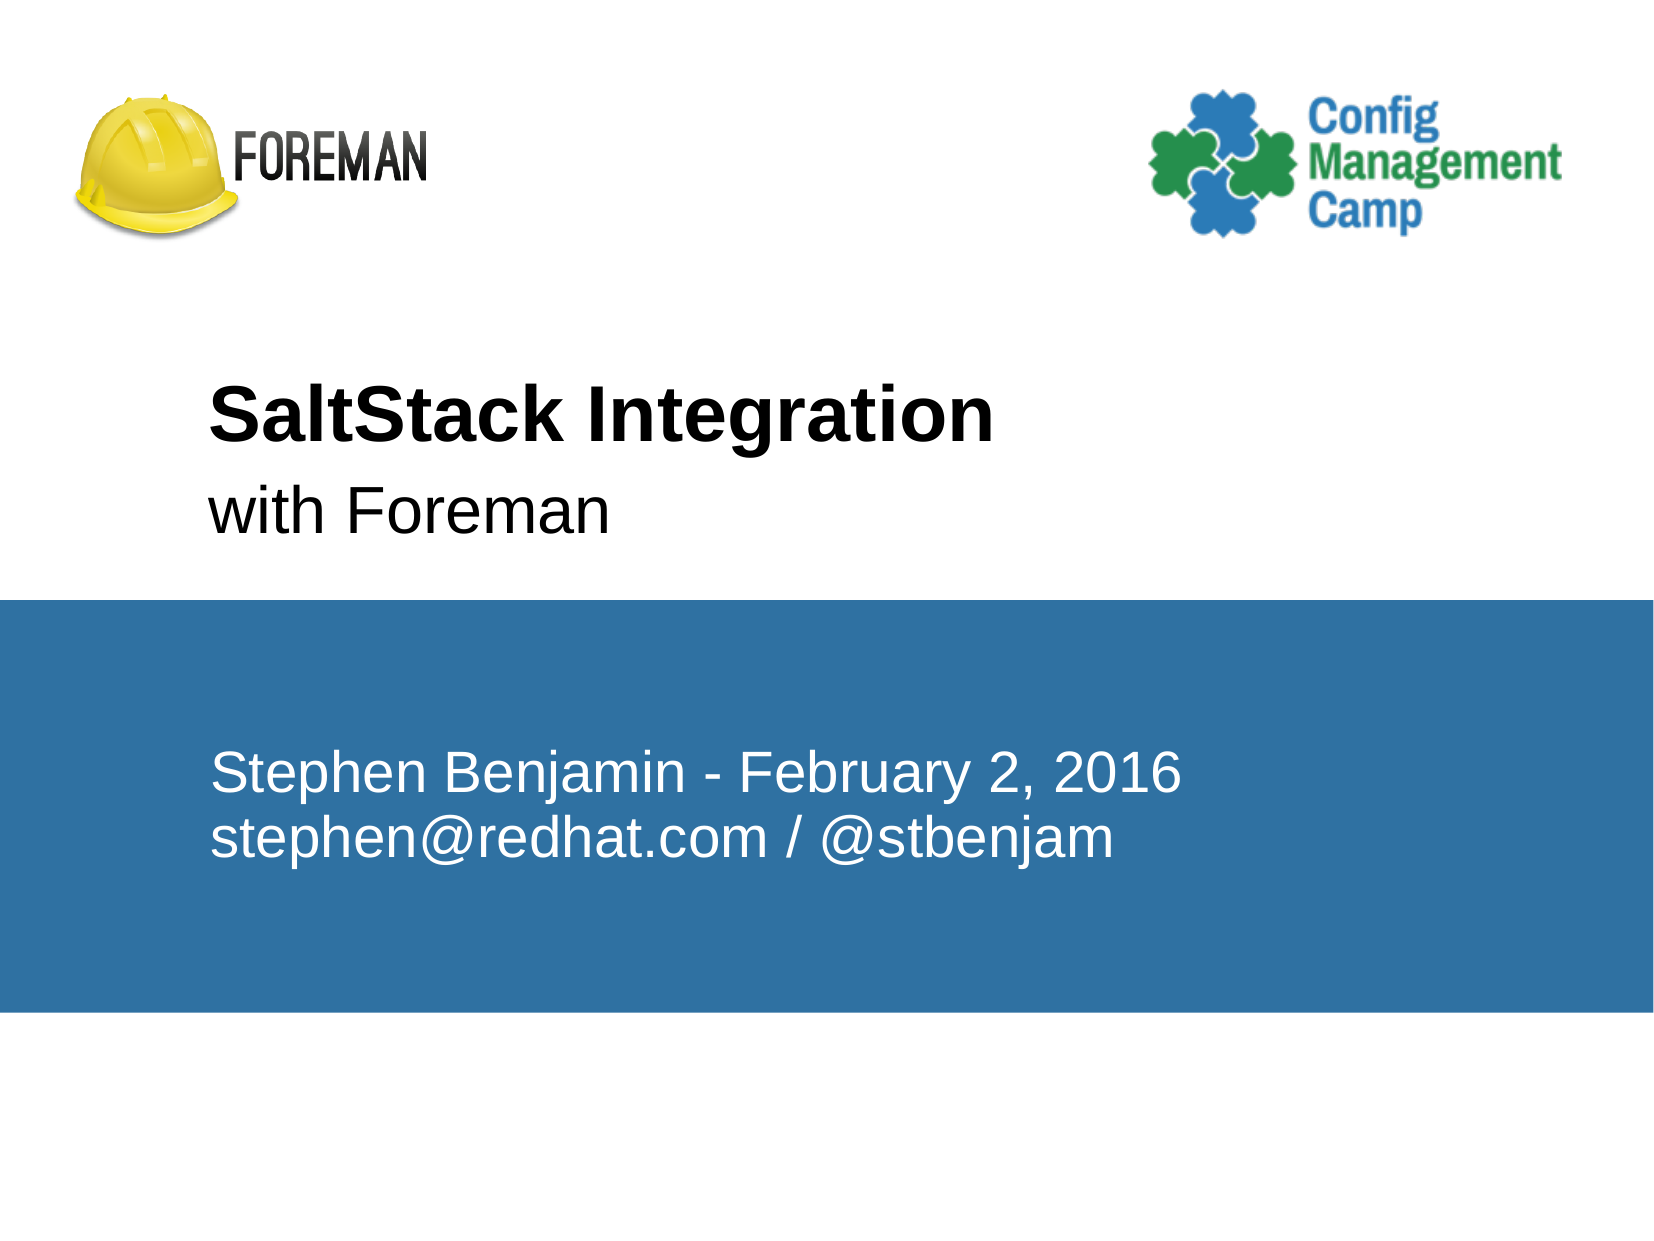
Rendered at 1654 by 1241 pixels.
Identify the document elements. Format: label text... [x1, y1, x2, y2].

text_box Stephen Benjamin - February 2, 2016 stephen@redhat.com / @stbenjam [195, 732, 1201, 943]
text_box SaltStack Integration with Foreman [193, 344, 1211, 654]
picture [1039, 11, 1654, 325]
picture [70, 94, 426, 243]
